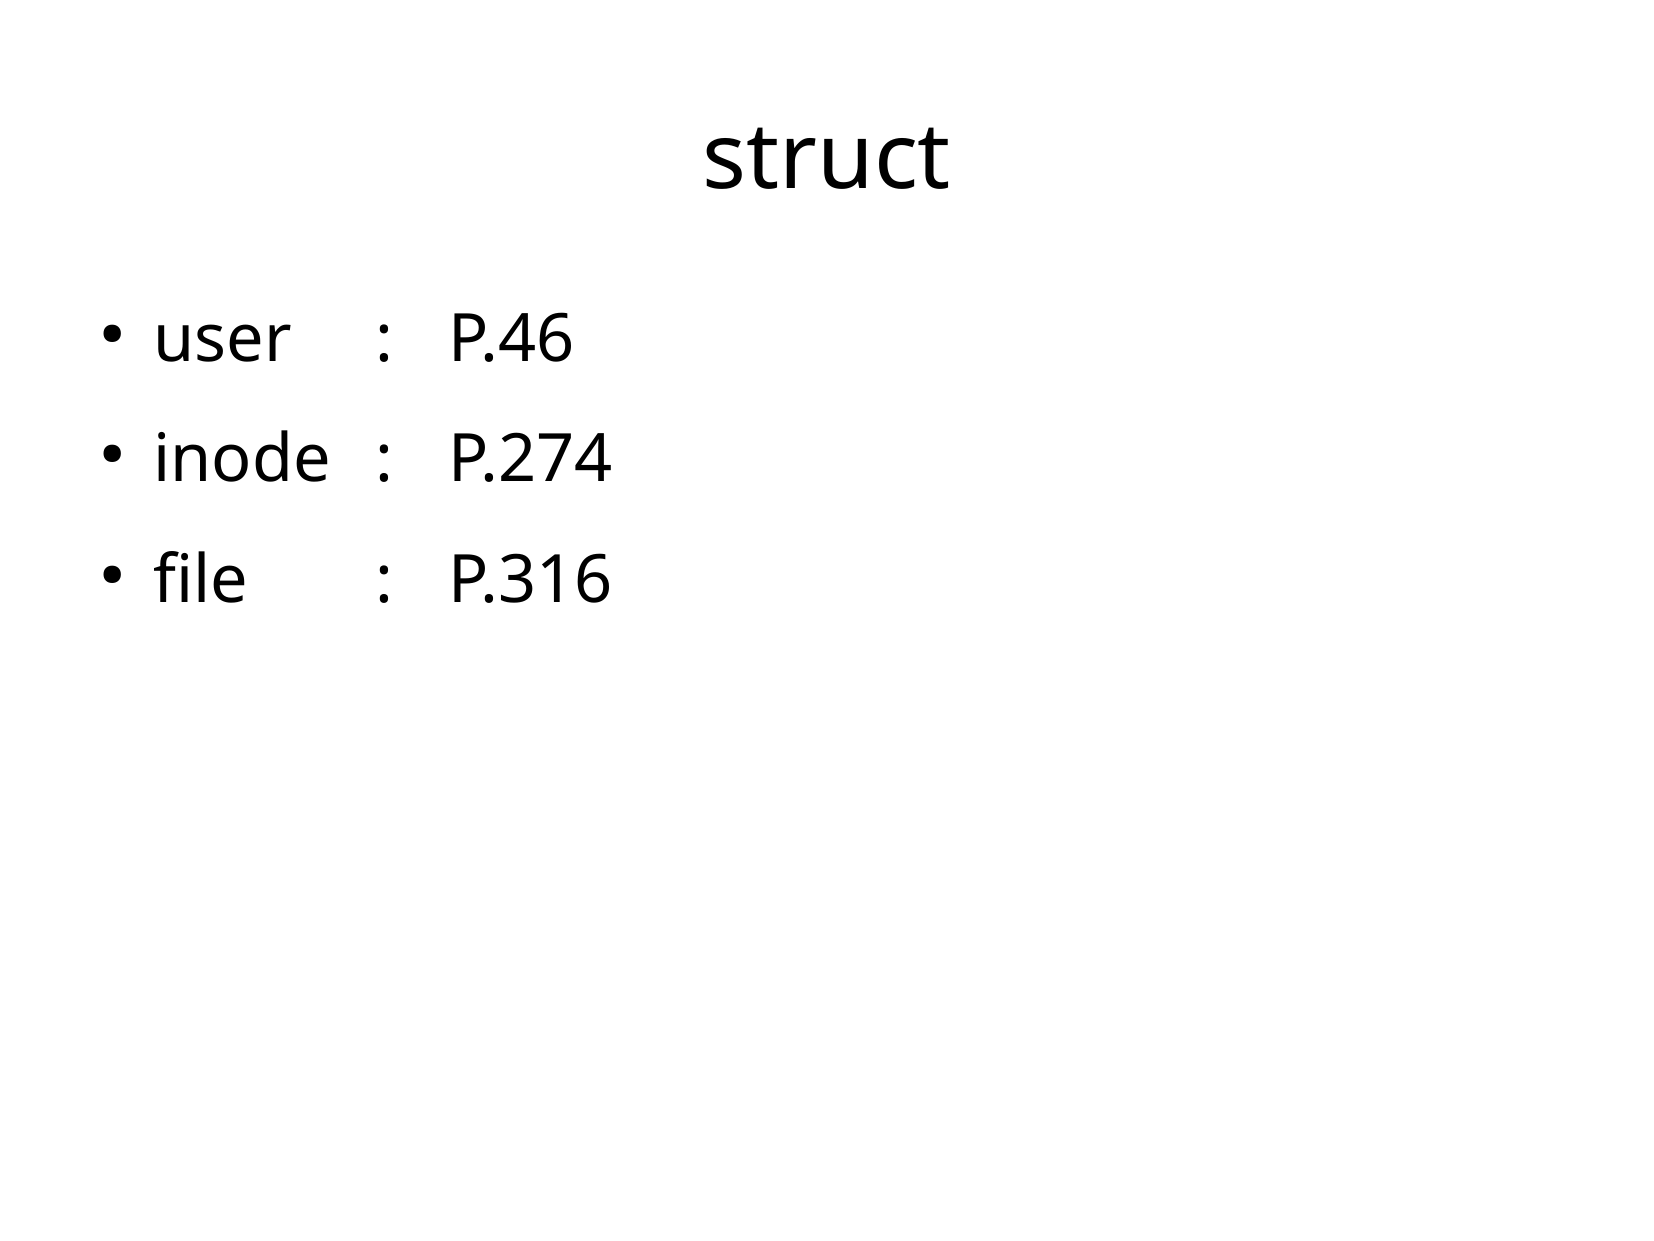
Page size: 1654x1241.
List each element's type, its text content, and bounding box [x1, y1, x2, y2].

title struct [82, 49, 1571, 257]
list user : P.46 inode : P.274 file : P.316 [82, 290, 1538, 1170]
